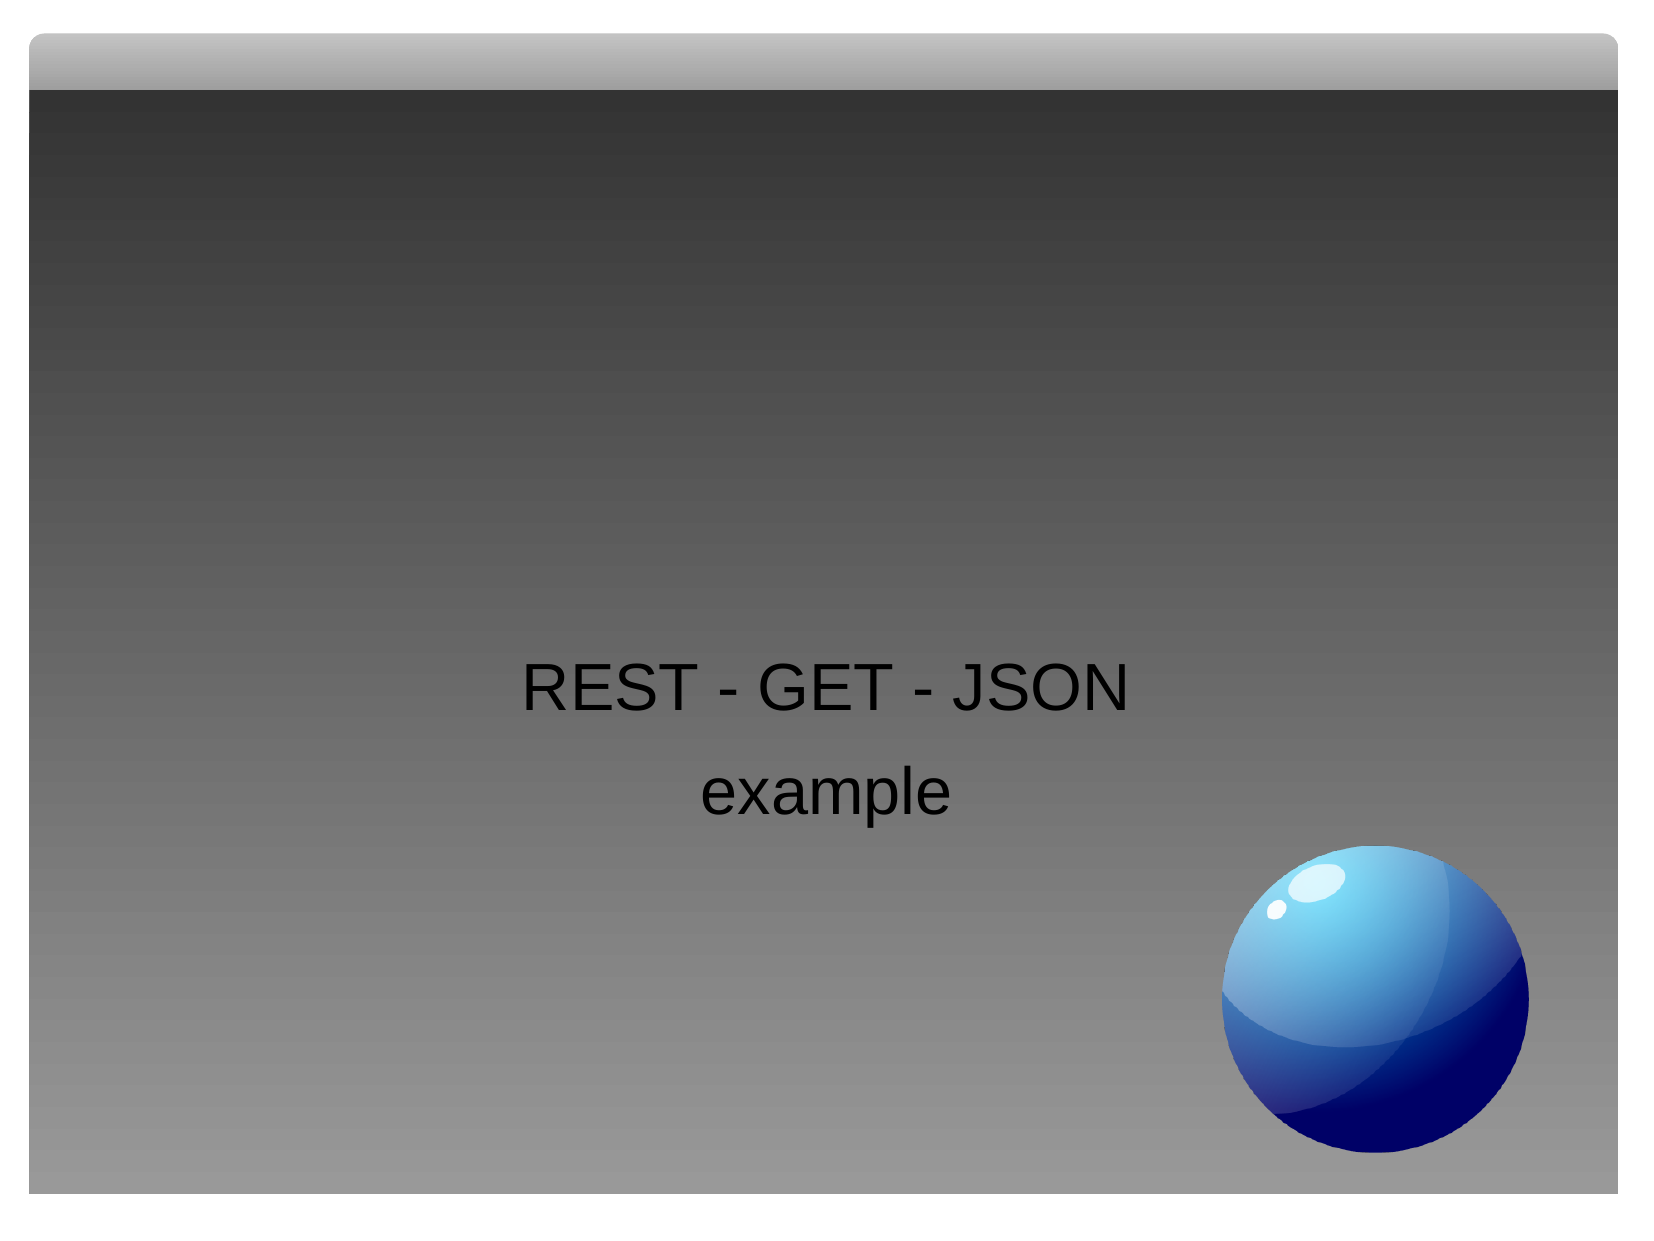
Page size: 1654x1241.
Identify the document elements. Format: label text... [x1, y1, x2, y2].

picture [1190, 826, 1560, 1172]
list REST - GET - JSON example [247, 649, 1407, 966]
